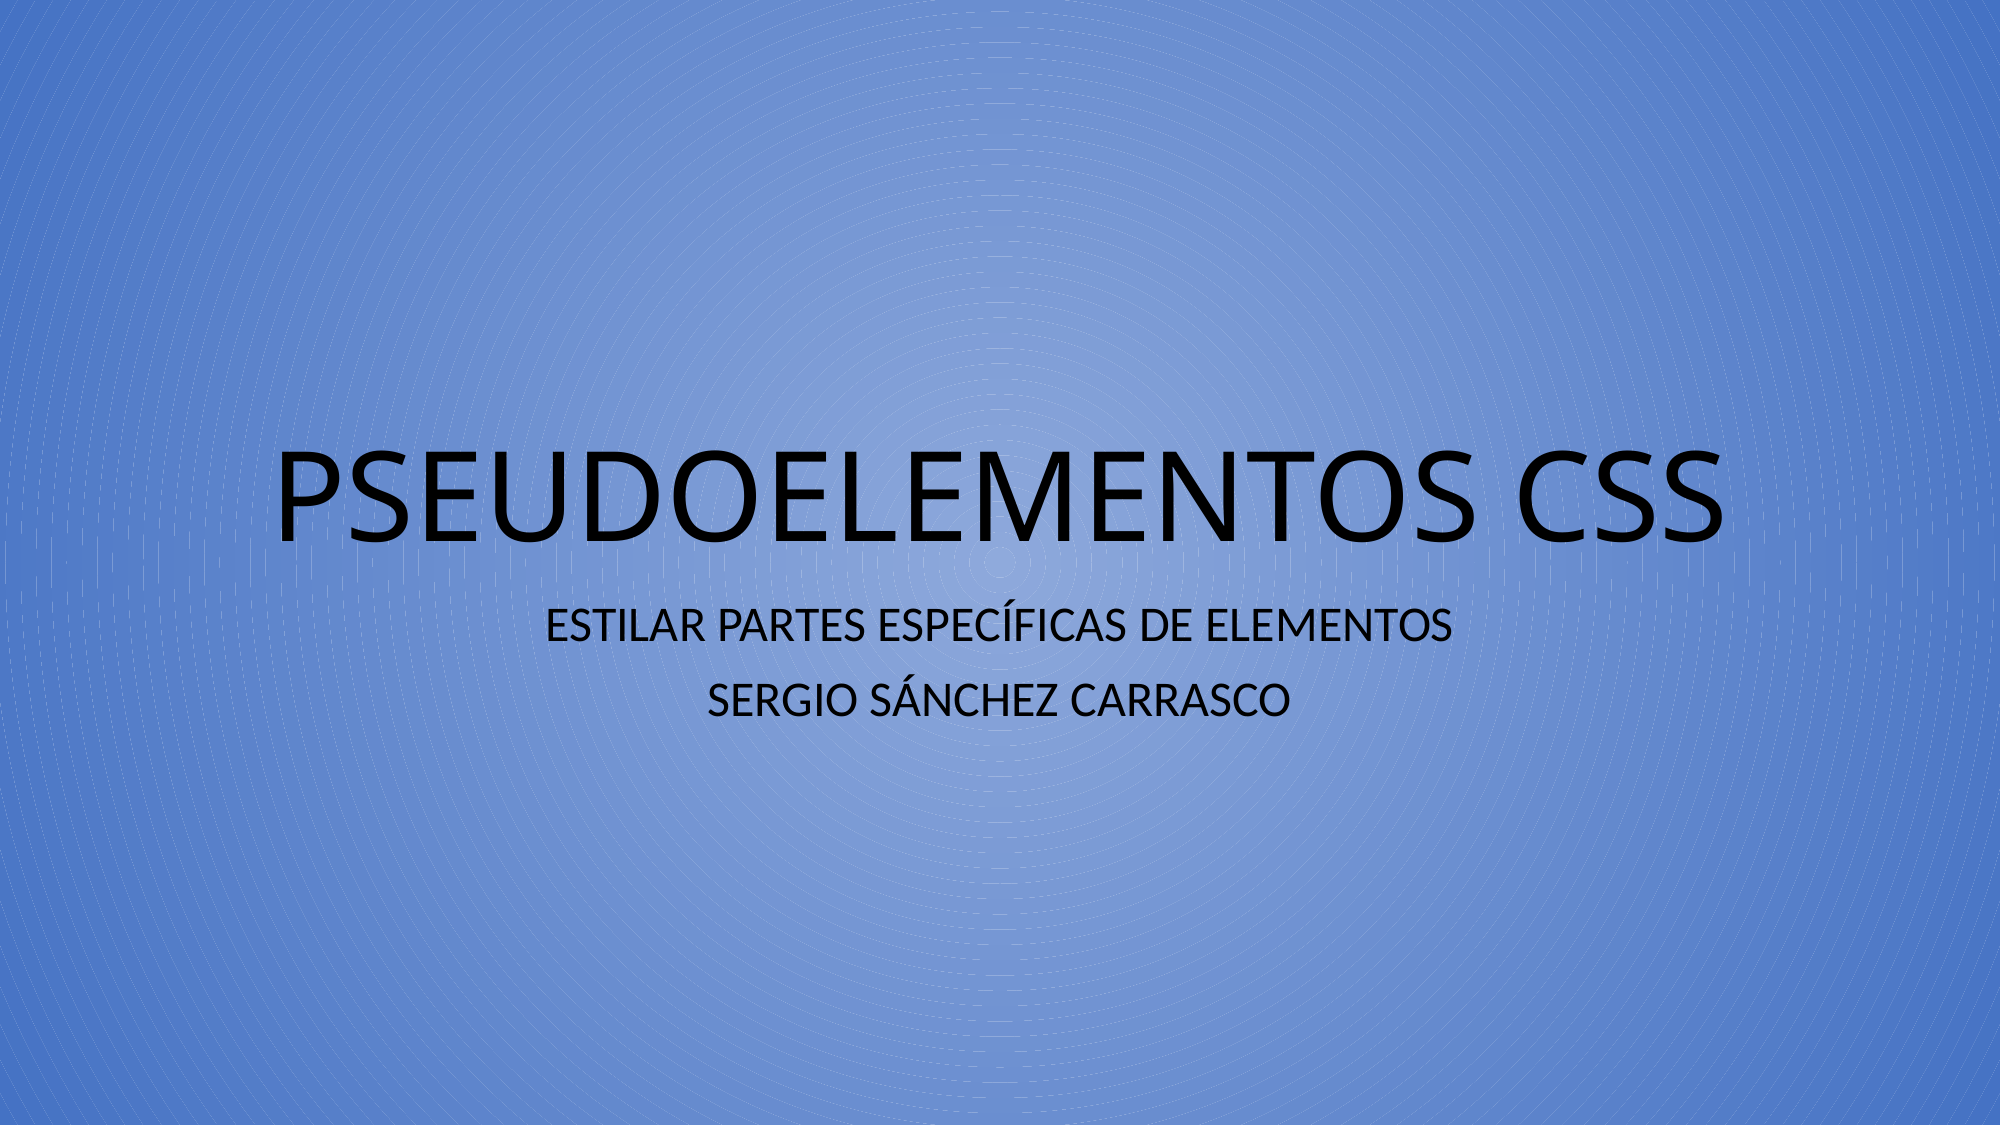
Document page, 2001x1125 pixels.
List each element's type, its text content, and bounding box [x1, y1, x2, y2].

title PSEUDOELEMENTOS CSS [249, 184, 1750, 576]
subtitle ESTILAR PARTES ESPECÍFICAS DE ELEMENTOS SERGIO SÁNCHEZ CARRASCO [249, 590, 1750, 863]
